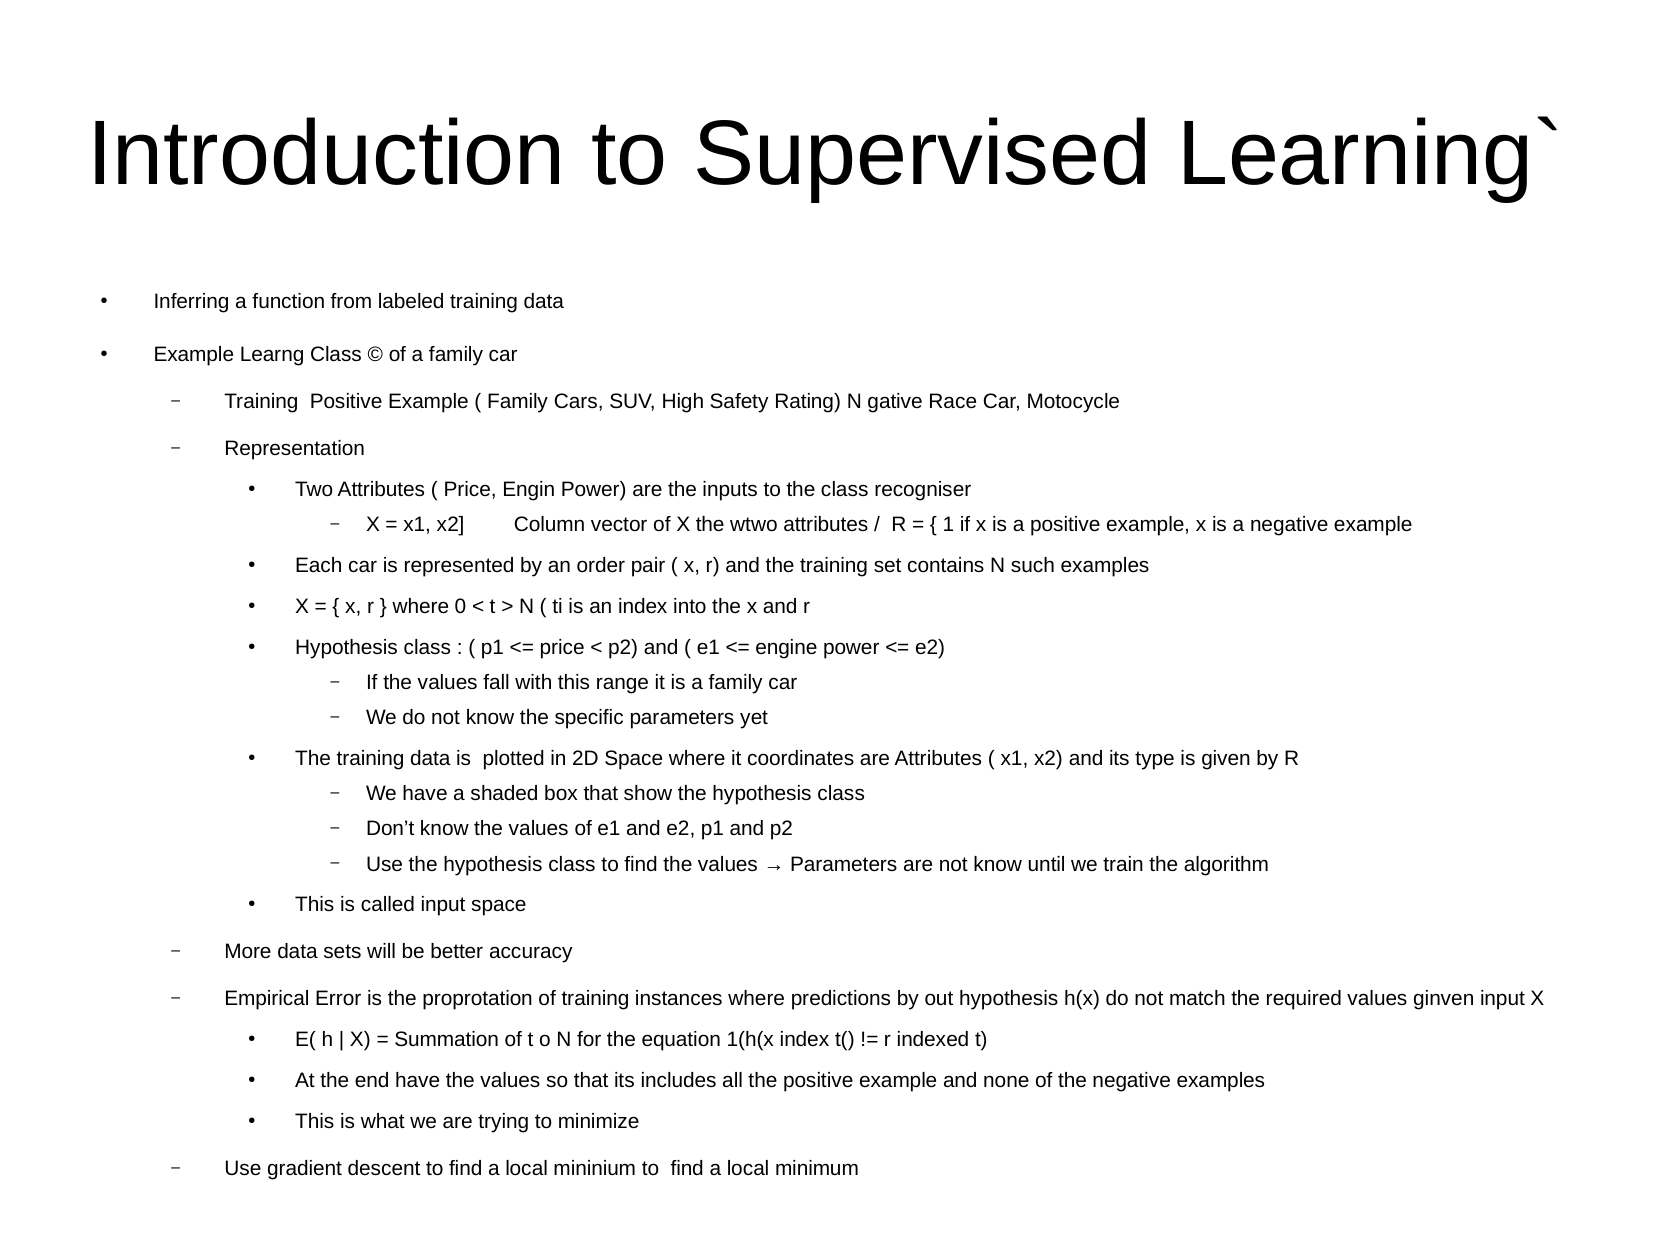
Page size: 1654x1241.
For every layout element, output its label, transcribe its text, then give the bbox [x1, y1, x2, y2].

list Inferring a function from labeled training data Example Learng Class © of a family car Training Positive Example ( Family Cars, SUV, High Safety Rating) N gative Race Car, Motocycle Representation Two Attributes ( Price, Engin Power) are the inputs to the class recogniser X = x1, x2] Column vector of X the wtwo attributes / R = { 1 if x is a positive example, x is a negative example Each car is represented by an order pair ( x, r) and the training set contains N such examples X = { x, r } where 0 < t > N ( ti is an index into the x and r Hypothesis class : ( p1 <= price < p2) and ( e1 <= engine power <= e2) If the values fall with this range it is a family car We do not know the specific parameters yet The training data is plotted in 2D Space where it coordinates are Attributes ( x1, x2) and its type is given by R We have a shaded box that show the hypothesis class Don’t know the values of e1 and e2, p1 and p2 Use the hypothesis class to find the values → Parameters are not know until we train the algorithm This is called input space More data sets will be better accuracy Empirical Error is the proprotation of training instances where predictions by out hypothesis h(x) do not match the required values ginven input X E( h | X) = Summation of t o N for the equation 1(h(x index t() != r indexed t) At the end have the values so that its includes all the positive example and none of the negative examples This is what we are trying to minimize Use gradient descent to find a local mininium to find a local minimum [82, 290, 1571, 1229]
title Introduction to Supervised Learning` [82, 49, 1571, 257]
